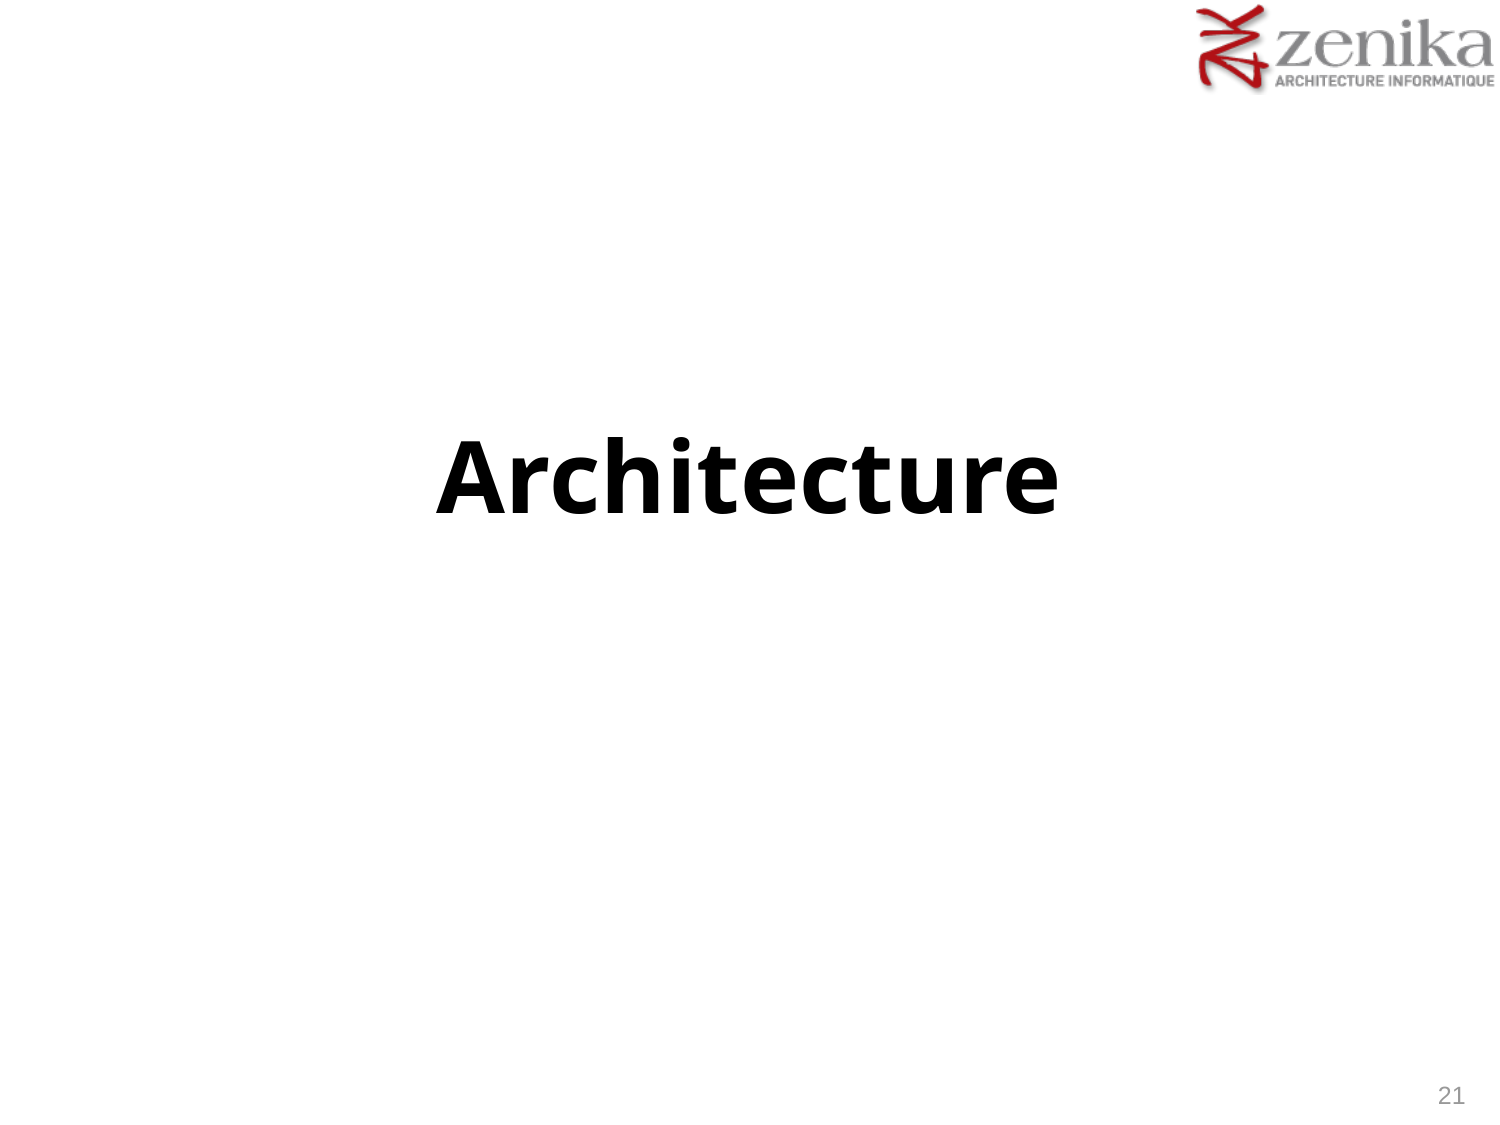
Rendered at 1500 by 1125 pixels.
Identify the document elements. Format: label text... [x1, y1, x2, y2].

text_box Architecture [112, 364, 1388, 582]
picture [1190, 0, 1500, 95]
